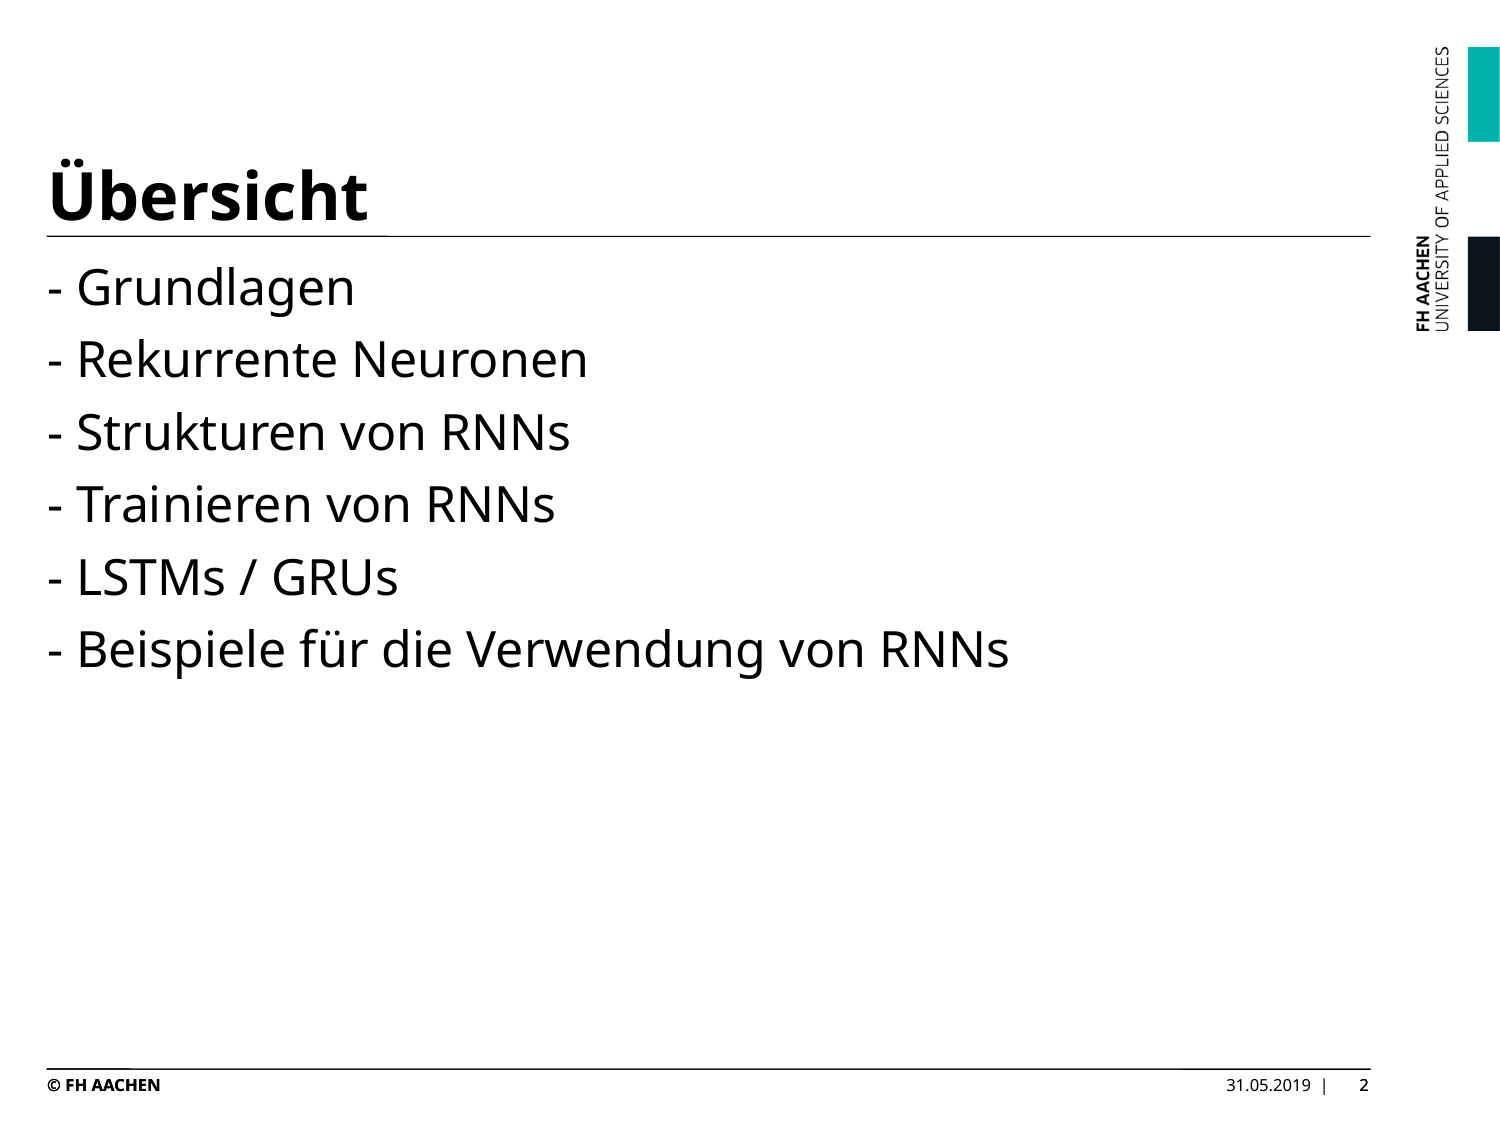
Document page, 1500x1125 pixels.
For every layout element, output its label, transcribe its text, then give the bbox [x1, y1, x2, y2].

picture [1404, 47, 1500, 331]
list - Grundlagen - Rekurrente Neuronen - Strukturen von RNNs - Trainieren von RNNs - LSTMs / GRUs - Beispiele für die Verwendung von RNNs [47, 255, 1371, 1047]
text_box © FH AACHEN [47, 1074, 988, 1095]
title Übersicht [47, 153, 1371, 237]
text_box <Foliennummer> [1319, 1074, 1369, 1095]
